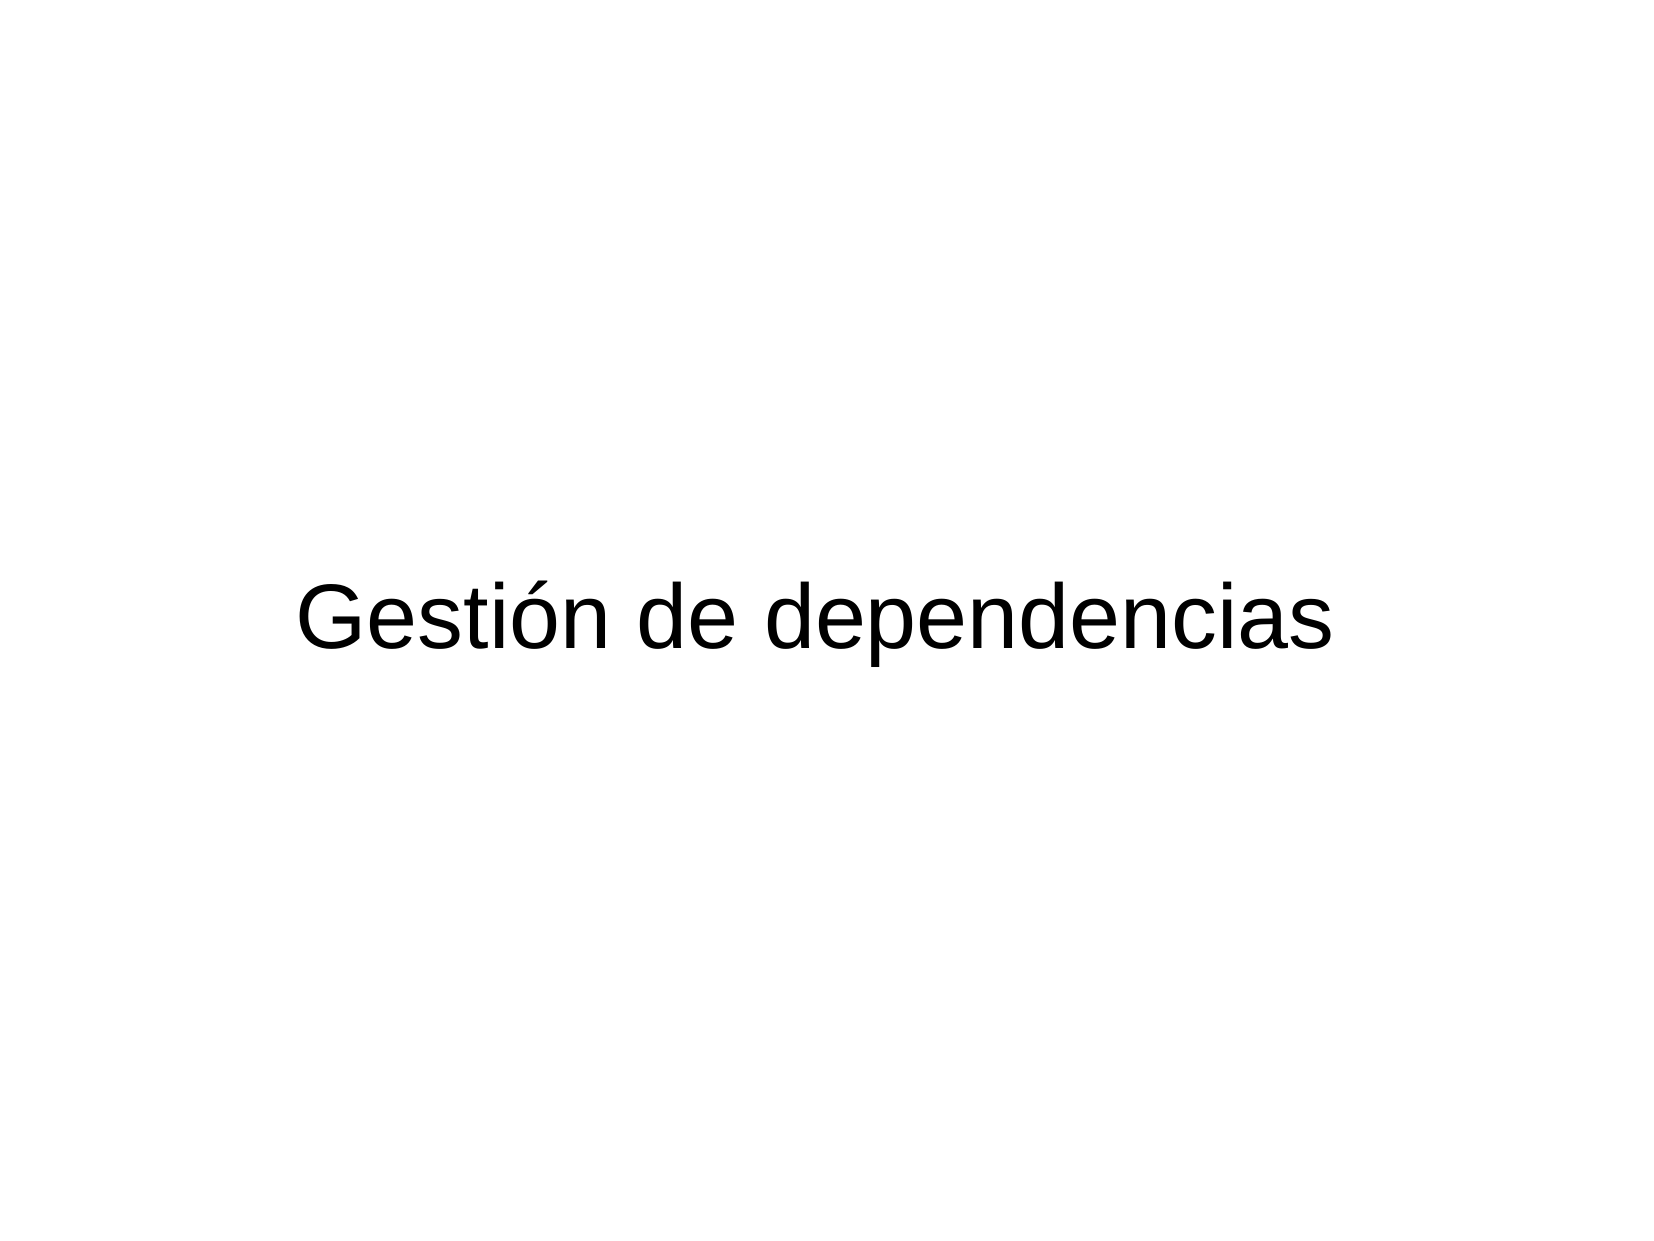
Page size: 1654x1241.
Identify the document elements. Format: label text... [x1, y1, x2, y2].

title Gestión de dependencias [71, 512, 1561, 721]
